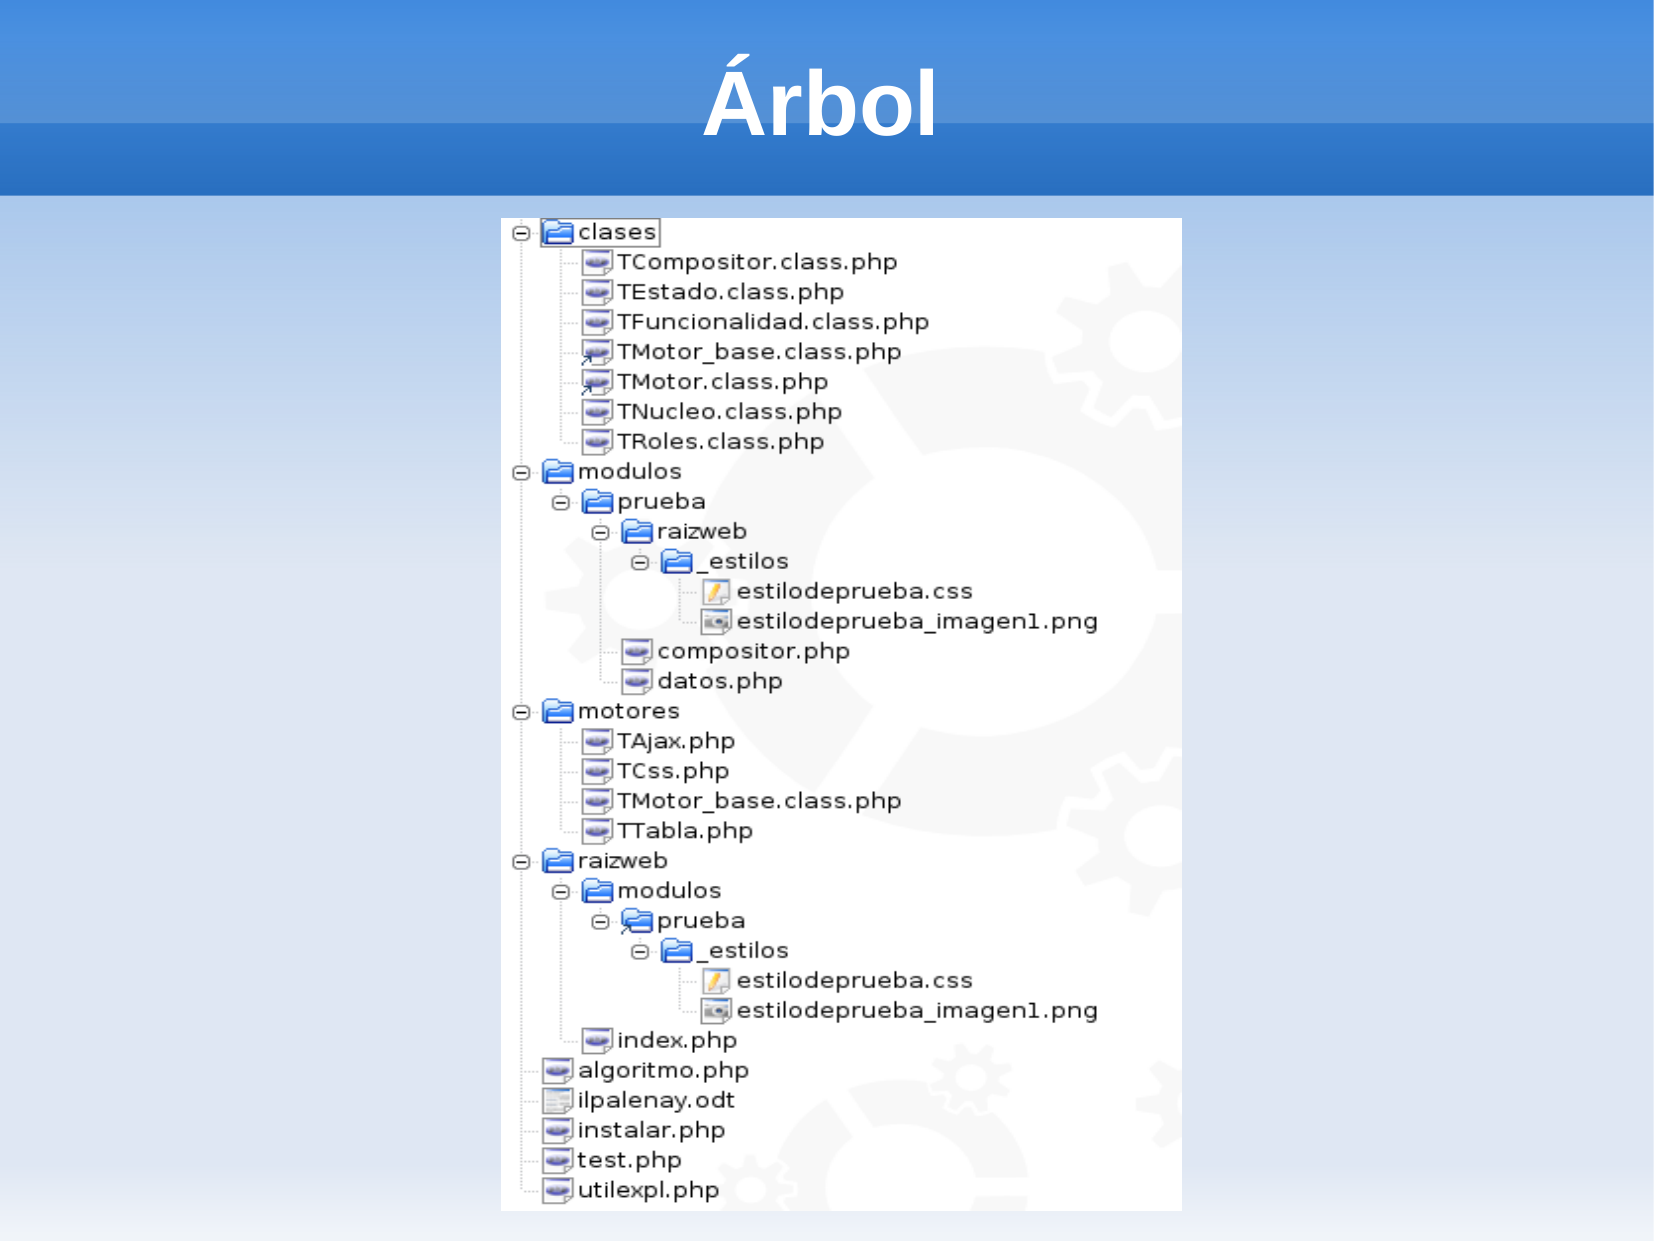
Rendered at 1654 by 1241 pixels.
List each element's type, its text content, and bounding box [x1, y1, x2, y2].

picture [0, 0, 1654, 1241]
title Árbol [76, 0, 1565, 208]
